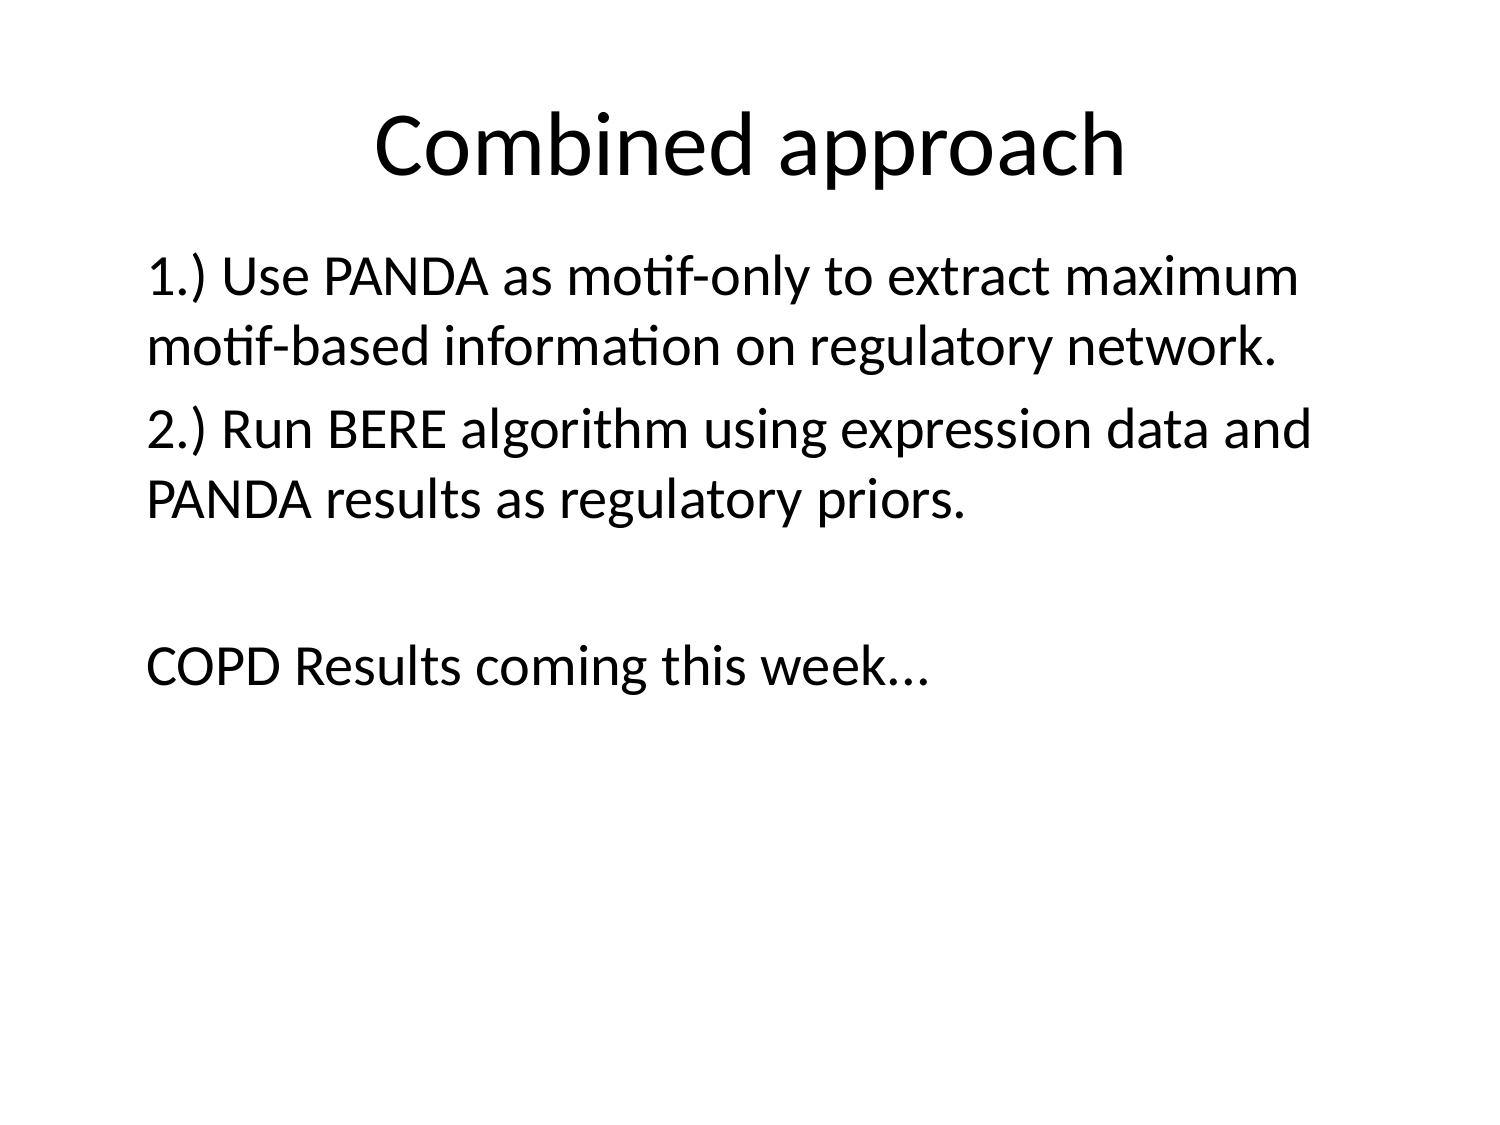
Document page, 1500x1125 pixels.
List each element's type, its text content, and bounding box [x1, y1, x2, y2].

title Combined approach [76, 45, 1427, 233]
list 1.) Use PANDA as motif-only to extract maximum motif-based information on regulatory network. 2.) Run BERE algorithm using expression data and PANDA results as regulatory priors. COPD Results coming this week... [75, 230, 1426, 973]
